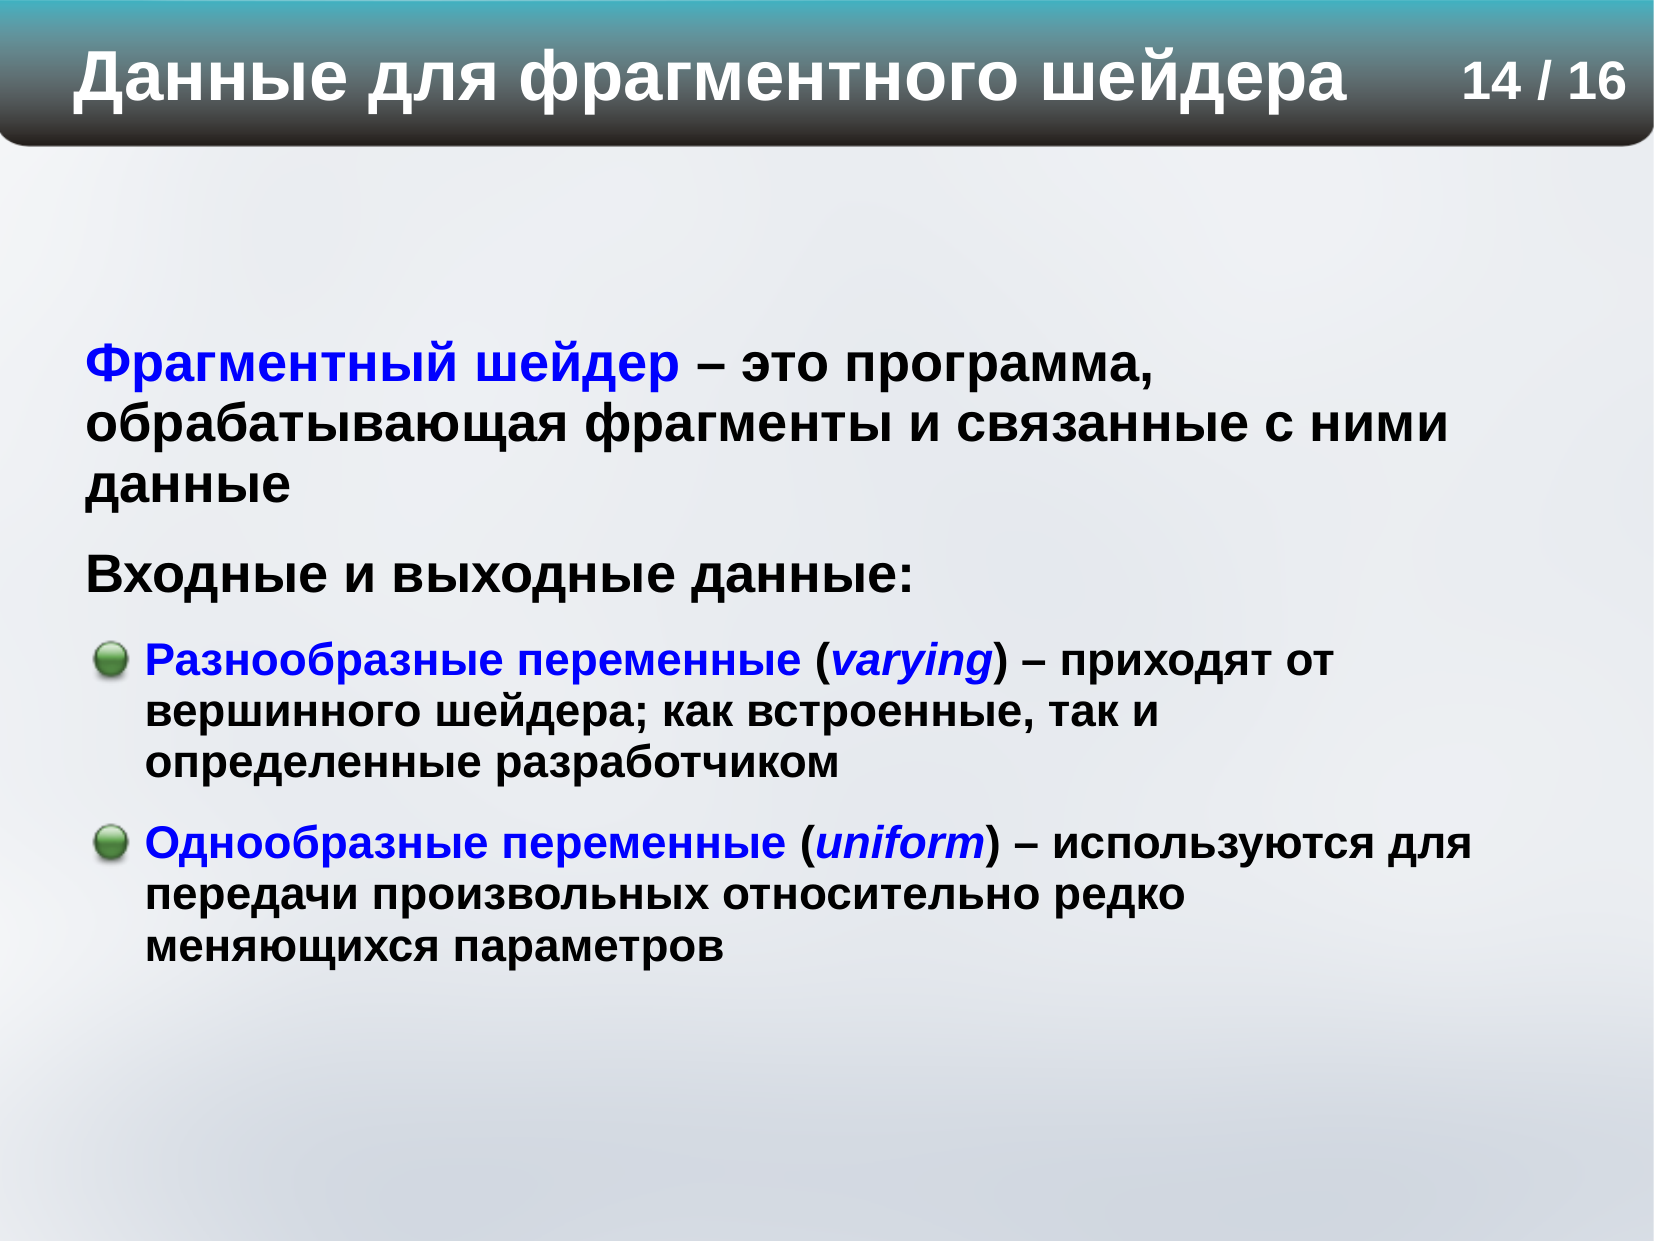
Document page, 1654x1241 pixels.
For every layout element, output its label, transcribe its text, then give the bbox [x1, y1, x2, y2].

picture [0, 0, 1654, 1241]
text_box Фрагментный шейдер – это программа, обрабатывающая фрагменты и связанные с ними данные Входные и выходные данные: Разнообразные переменные (varying) – приходят от вершинного шейдера; как встроенные, так и определенные разработчиком Однообразные переменные (uniform) – используются для передачи произвольных относительно редко меняющихся параметров [70, 325, 1506, 999]
text_box Данные для фрагментного шейдера [59, 29, 1418, 124]
text_box <number> / 16 [1446, 42, 1654, 179]
